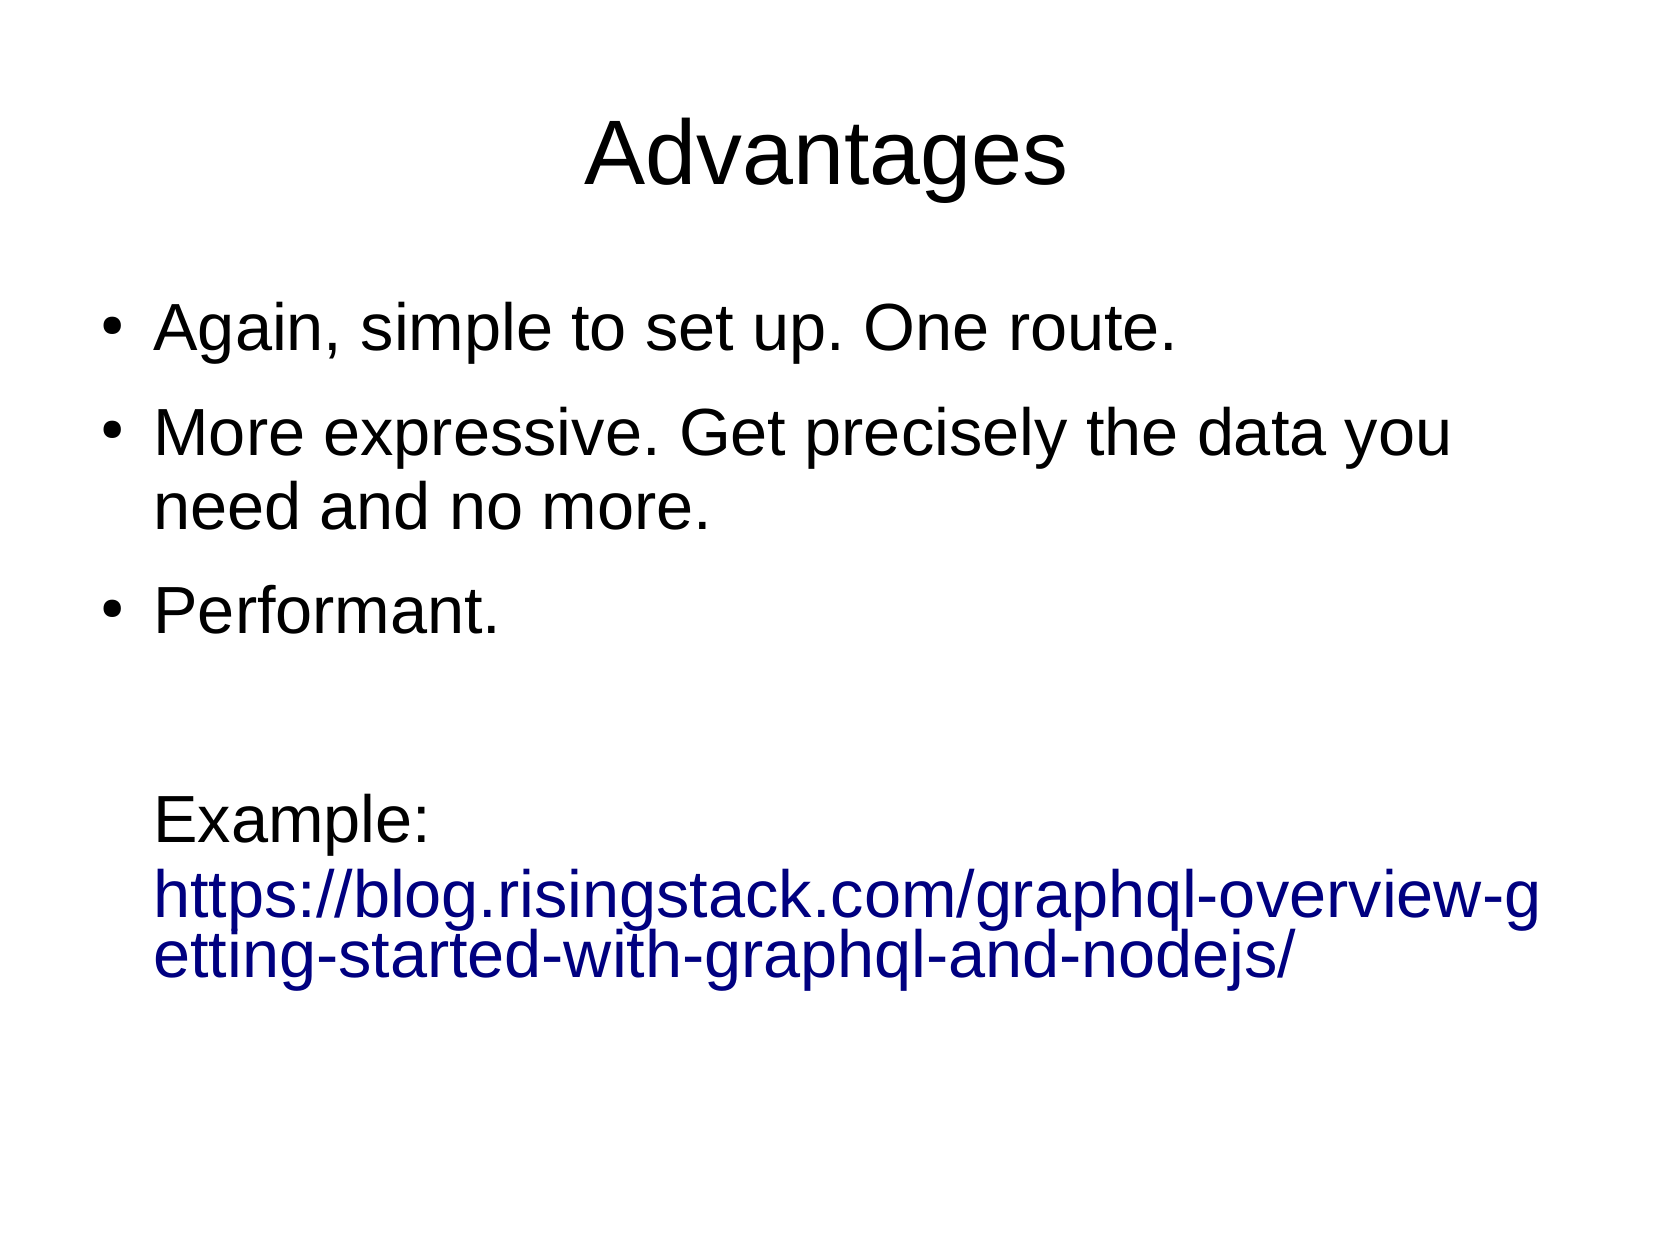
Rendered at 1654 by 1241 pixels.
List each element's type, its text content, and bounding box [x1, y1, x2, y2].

title Advantages [82, 49, 1571, 257]
list Again, simple to set up. One route. More expressive. Get precisely the data you need and no more. Performant. Example: https://blog.risingstack.com/graphql-overview-getting-started-with-graphql-and-nodejs/ [82, 290, 1571, 1010]
